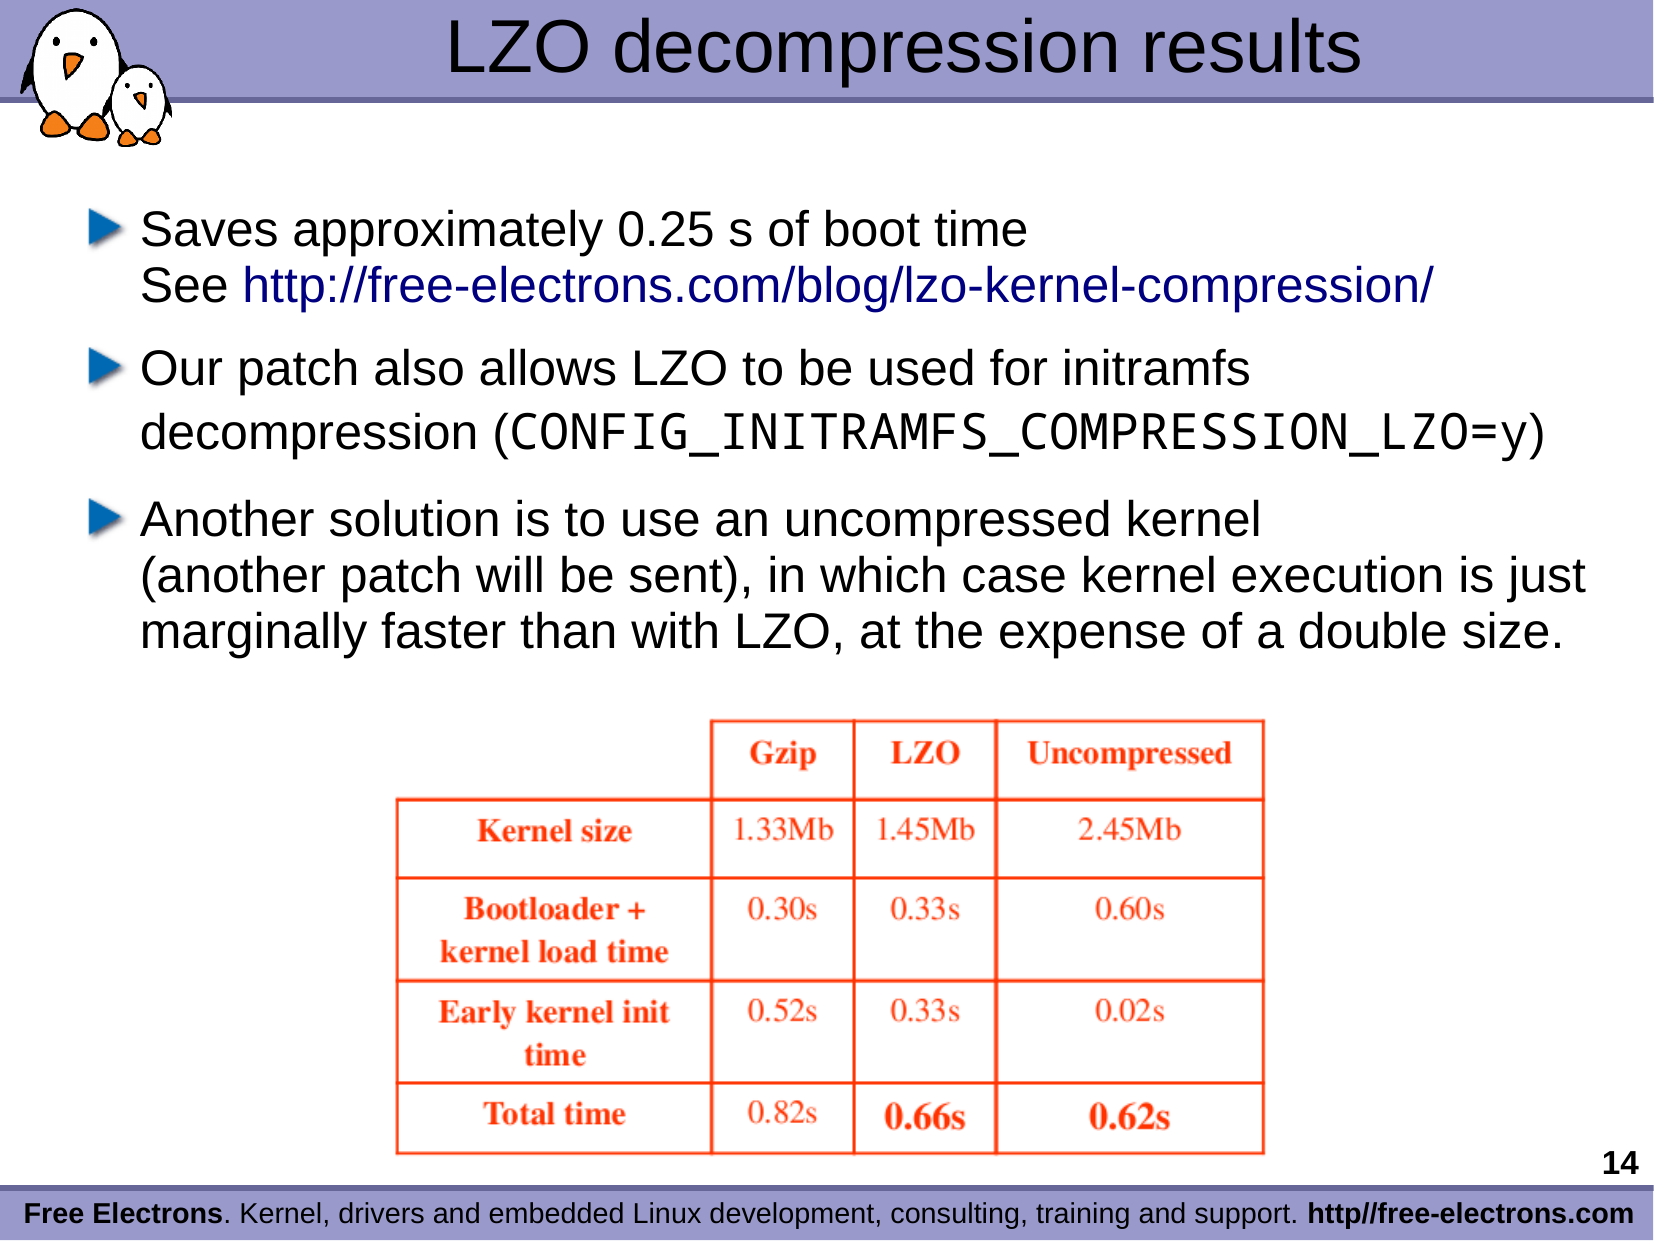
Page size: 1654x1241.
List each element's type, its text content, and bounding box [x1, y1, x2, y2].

title LZO decompression results [178, 0, 1631, 94]
picture [372, 697, 1286, 1185]
list Saves approximately 0.25 s of boot time See http://free-electrons.com/blog/lzo-kernel-compression/ Our patch also allows LZO to be used for initramfs decompression (CONFIG_INITRAMFS_COMPRESSION_LZO=y) Another solution is to use an uncompressed kernel (another patch will be sent), in which case kernel execution is just marginally faster than with LZO, at the expense of a double size. [68, 201, 1592, 1118]
picture [20, 8, 172, 147]
